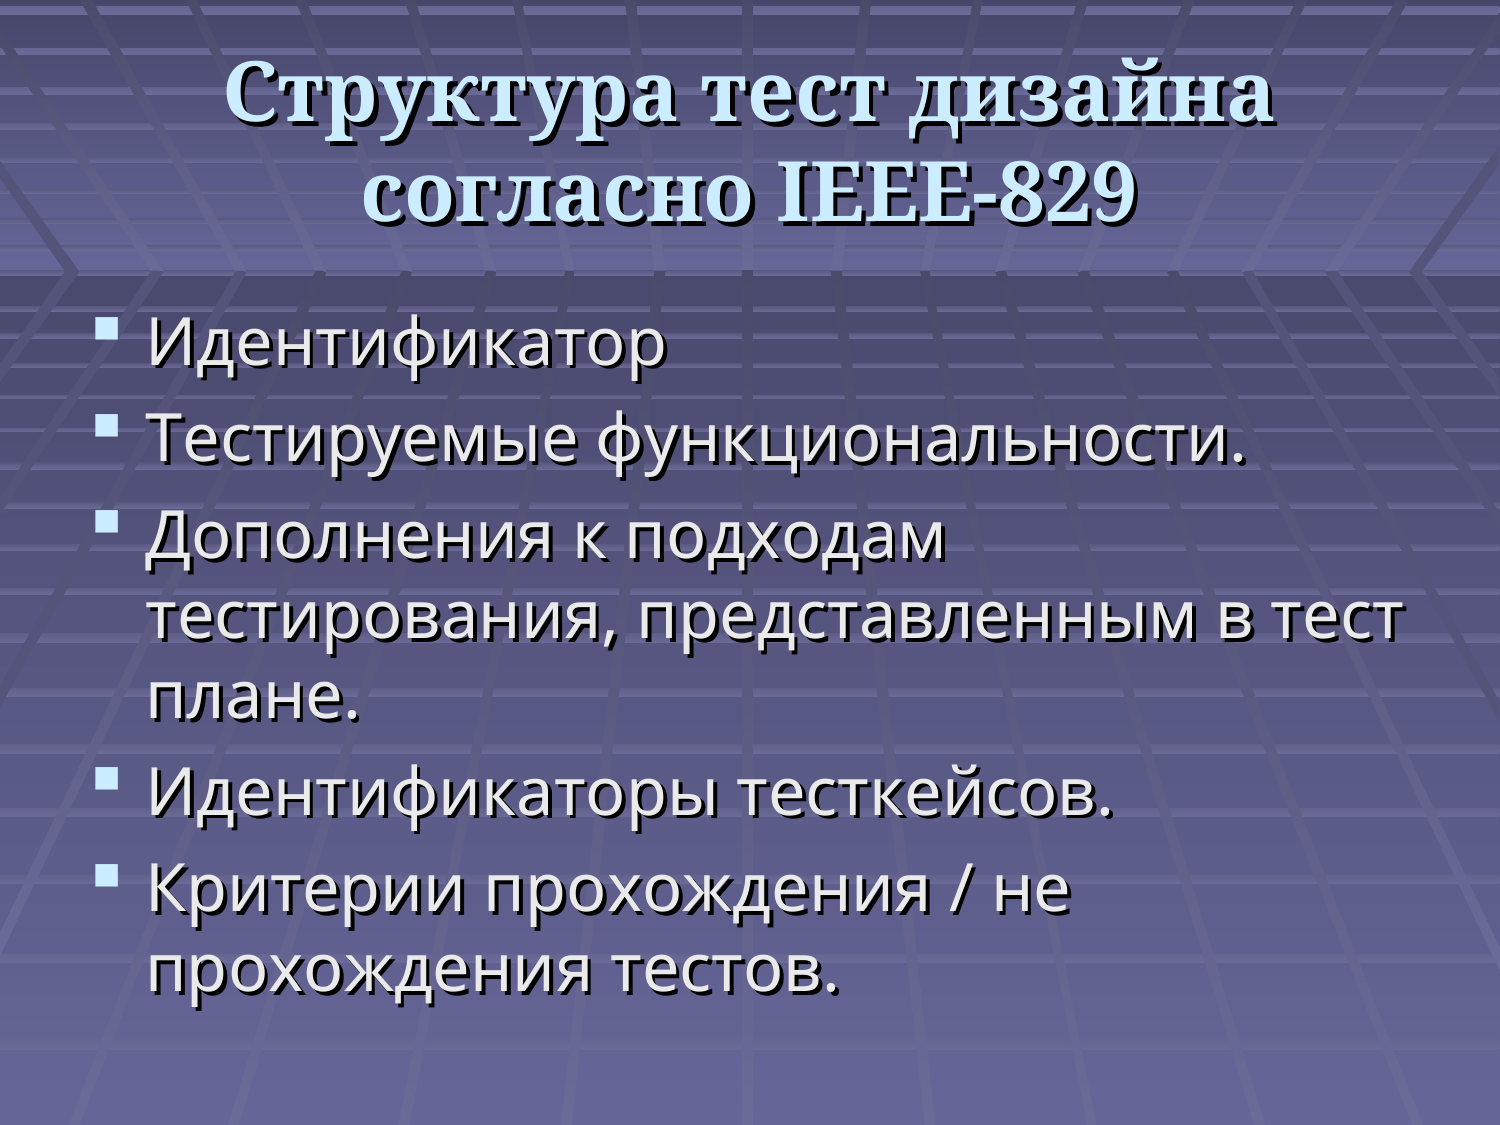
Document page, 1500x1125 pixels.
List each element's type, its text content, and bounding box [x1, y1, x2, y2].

title Структура тест дизайна согласно IEEE-829 [74, 30, 1425, 247]
list Идентификатор Тестируемые функциональности. Дополнения к подходам тестирования, представленным в тест плане. Идентификаторы тесткейсов. Критерии прохождения / не прохождения тестов. [74, 290, 1425, 1000]
